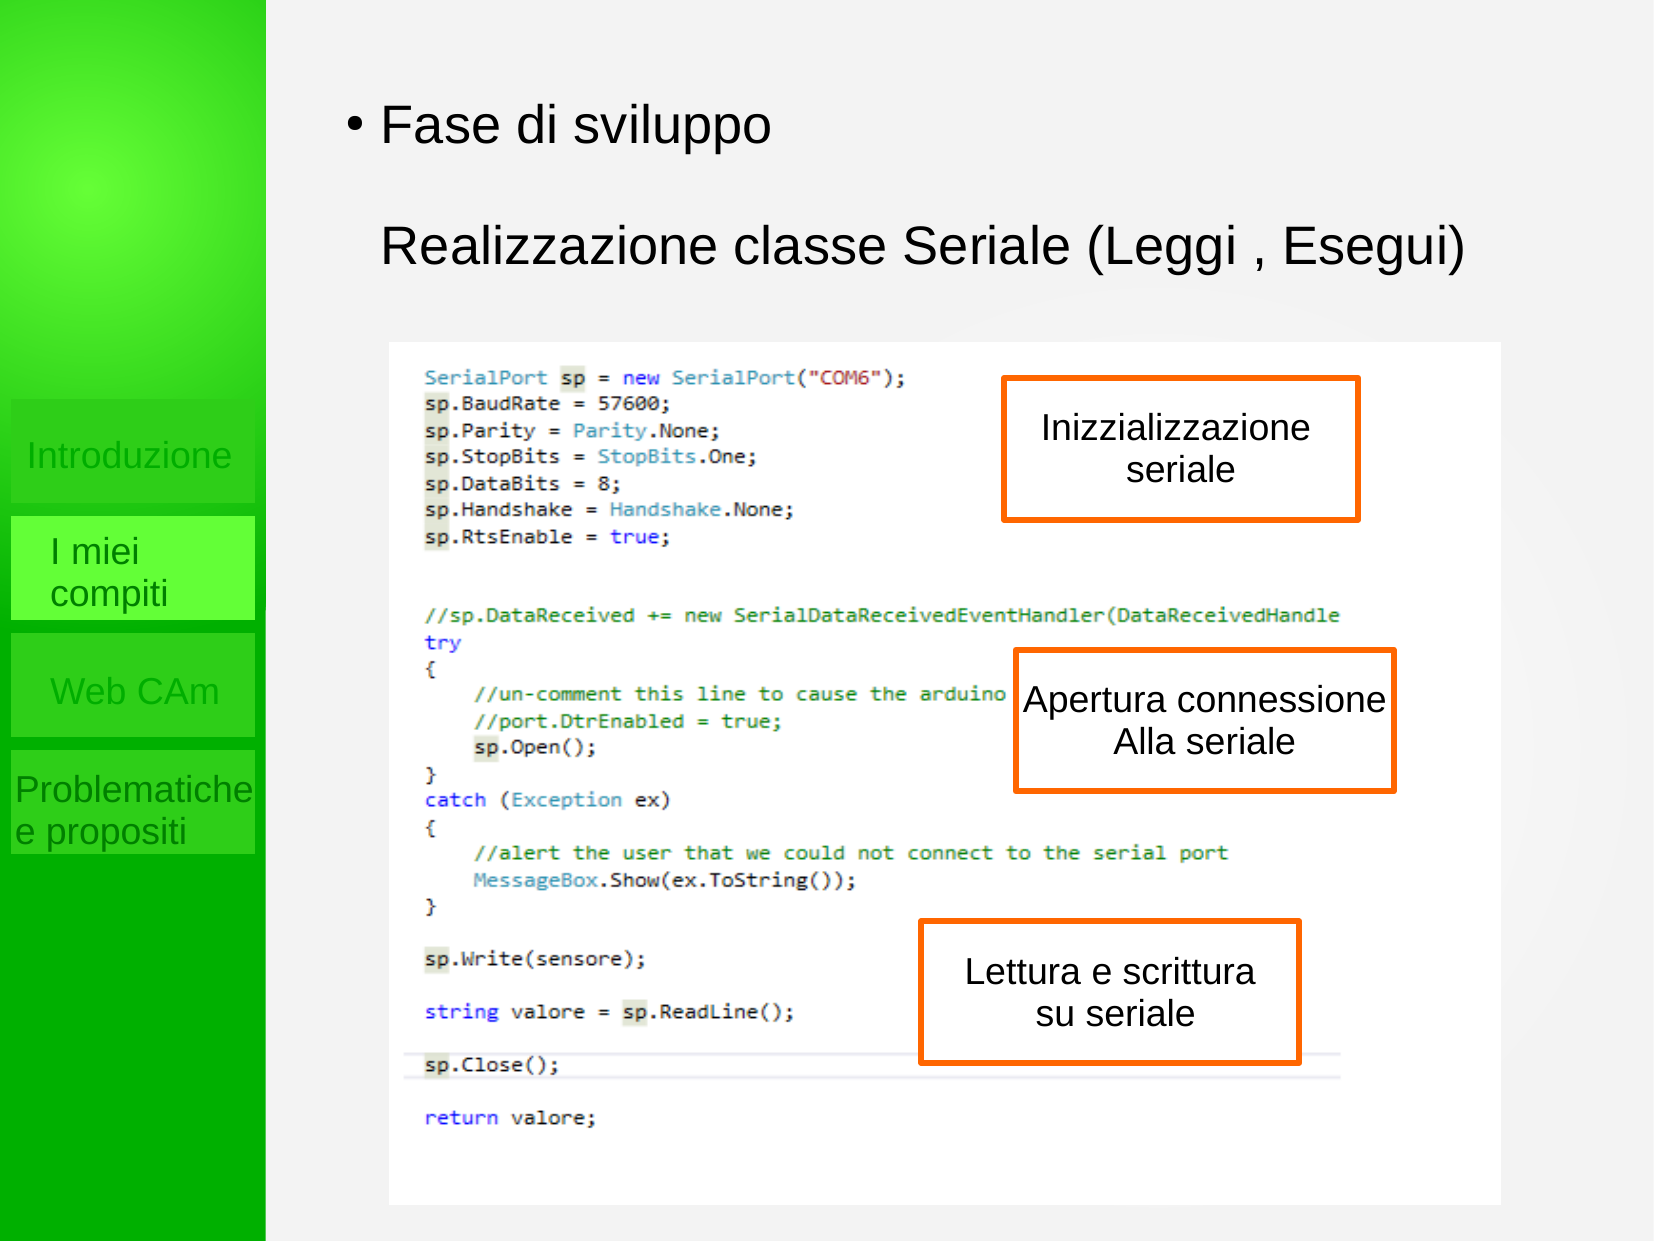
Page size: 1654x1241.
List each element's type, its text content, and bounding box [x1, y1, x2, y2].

picture [389, 342, 1501, 1205]
text_box I miei compiti [35, 523, 252, 623]
text_box Lettura e scrittura su seriale [921, 921, 1300, 1063]
text_box Problematiche e propositi [0, 760, 272, 860]
text_box Fase di sviluppo Realizzazione classe Seriale (Leggi , Esegui) [330, 87, 1524, 284]
text_box Web CAm [35, 663, 265, 720]
text_box Apertura connessione Alla seriale [1015, 649, 1394, 792]
text_box Inizzializzazione seriale [1003, 377, 1359, 520]
text_box Introduzione [11, 427, 296, 485]
